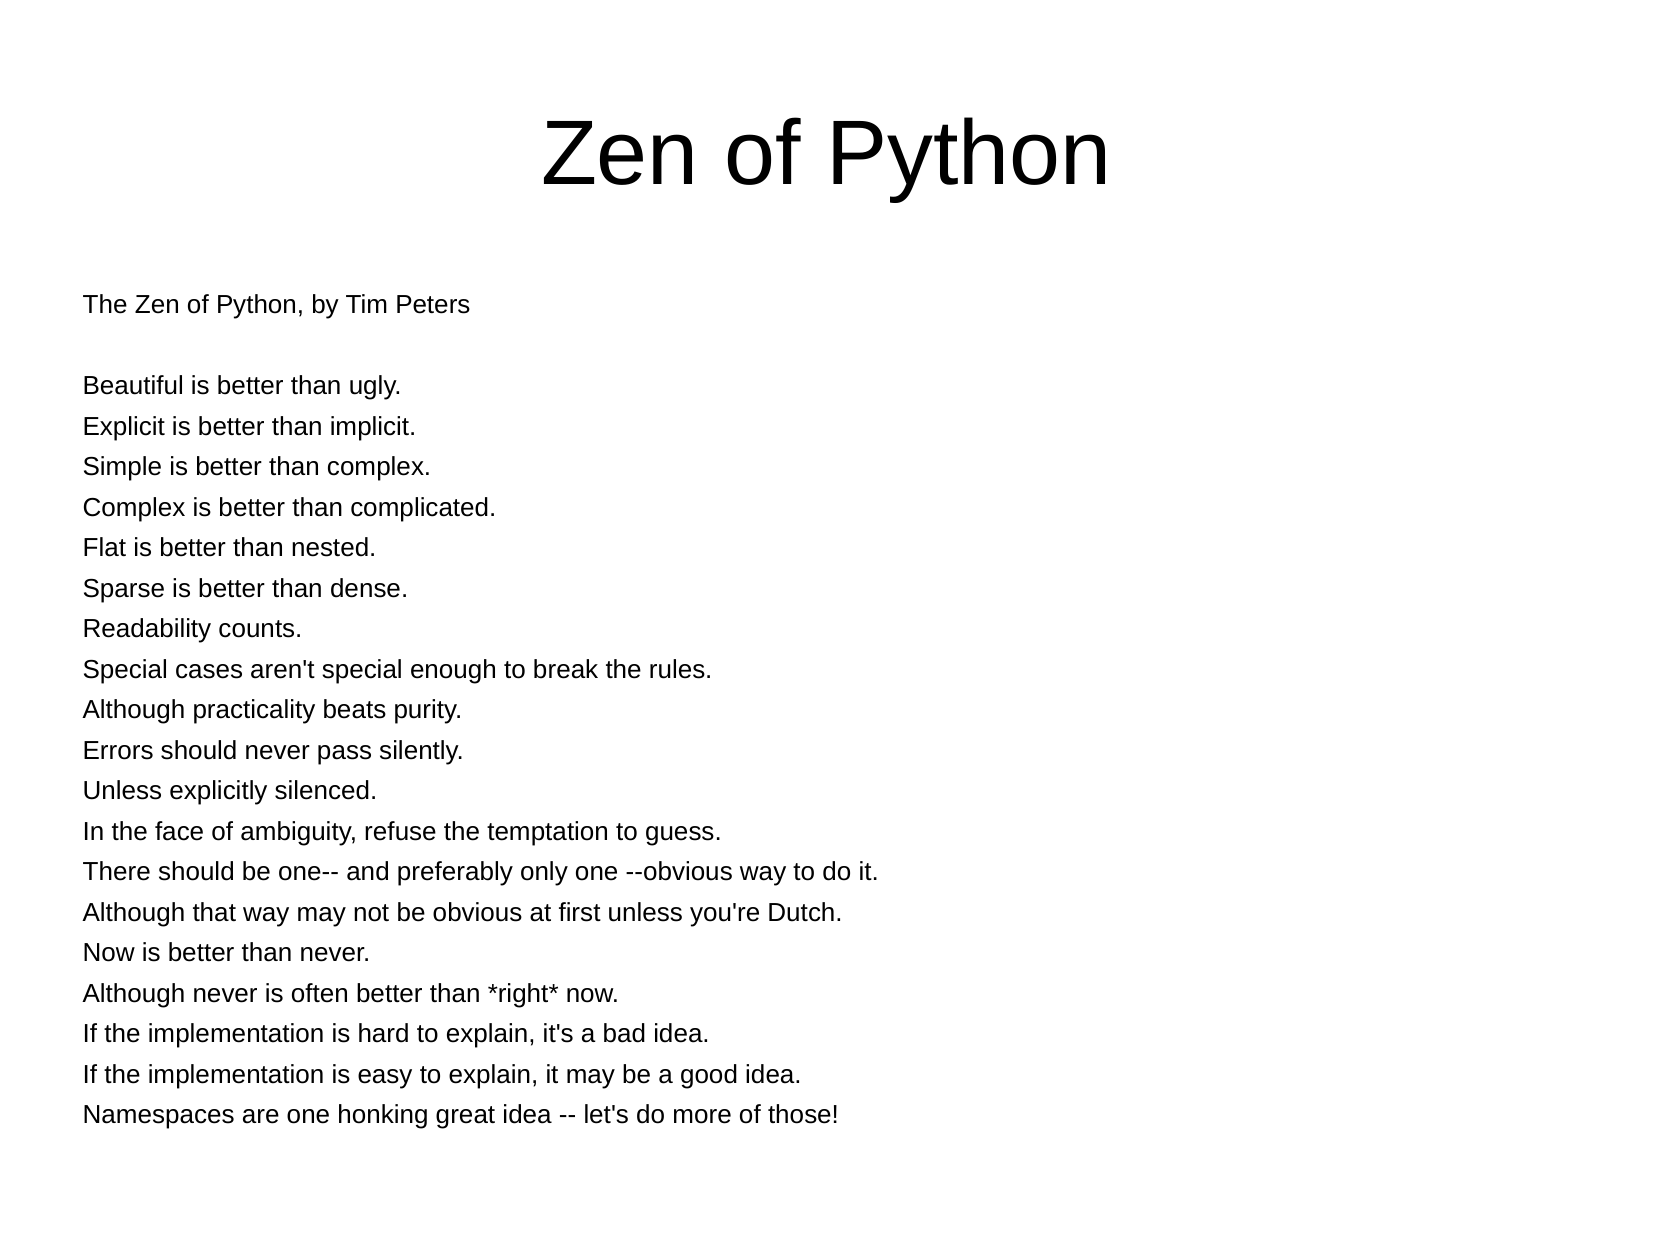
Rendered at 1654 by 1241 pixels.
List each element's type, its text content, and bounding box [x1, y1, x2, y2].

title Zen of Python [82, 49, 1571, 257]
list The Zen of Python, by Tim Peters Beautiful is better than ugly. Explicit is better than implicit. Simple is better than complex. Complex is better than complicated. Flat is better than nested. Sparse is better than dense. Readability counts. Special cases aren't special enough to break the rules. Although practicality beats purity. Errors should never pass silently. Unless explicitly silenced. In the face of ambiguity, refuse the temptation to guess. There should be one-- and preferably only one --obvious way to do it. Although that way may not be obvious at first unless you're Dutch. Now is better than never. Although never is often better than *right* now. If the implementation is hard to explain, it's a bad idea. If the implementation is easy to explain, it may be a good idea. Namespaces are one honking great idea -- let's do more of those! [82, 290, 1571, 1156]
